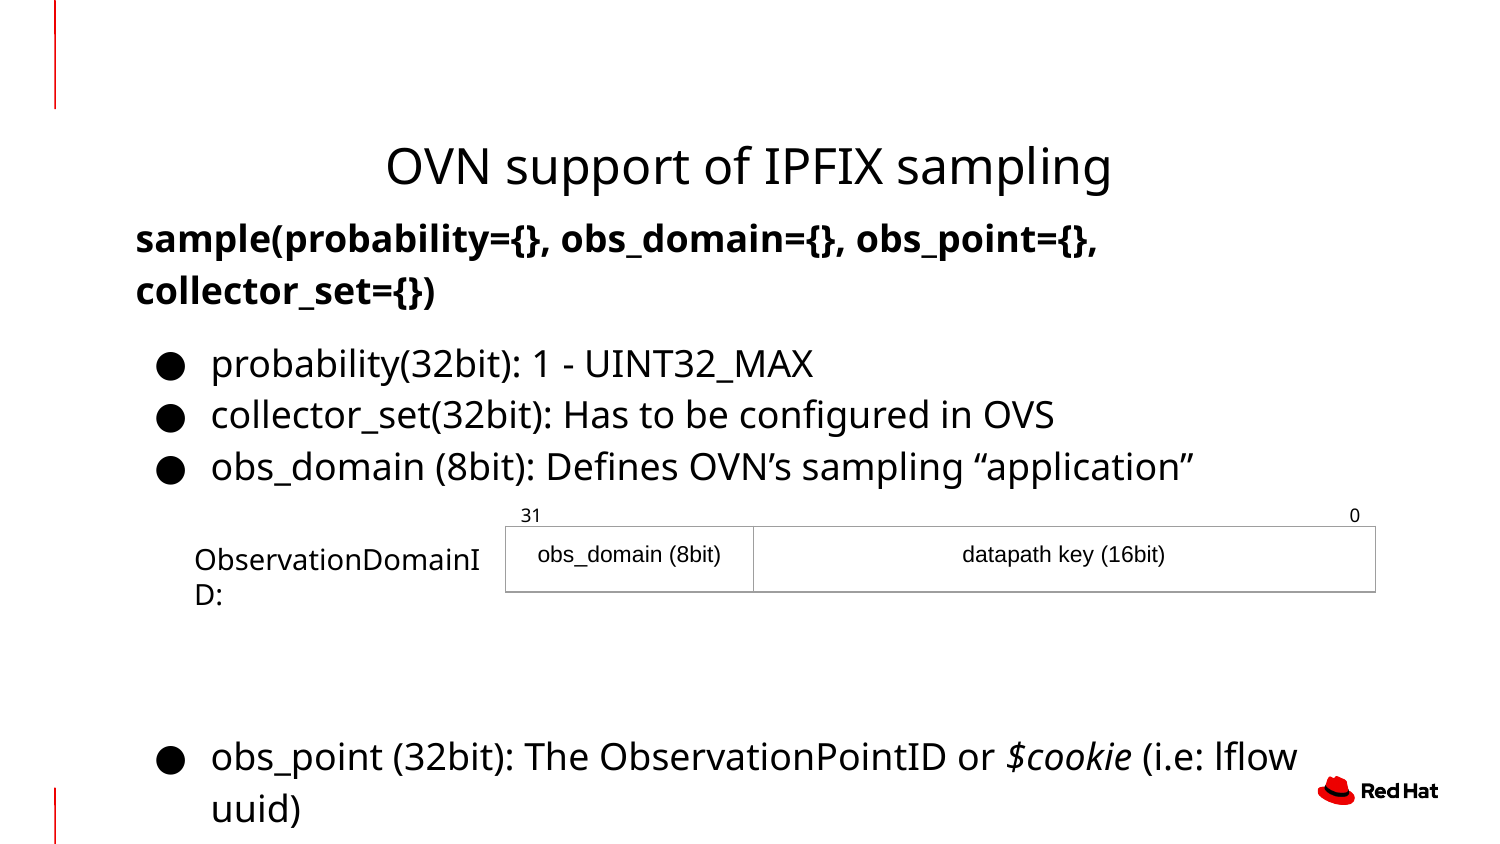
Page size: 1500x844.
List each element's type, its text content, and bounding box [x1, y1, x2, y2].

picture [1317, 776, 1438, 805]
text_box sample(probability={}, obs_domain={}, obs_point={}, collector_set={}) probability(32bit): 1 - UINT32_MAX collector_set(32bit): Has to be configured in OVS obs_domain (8bit): Defines OVN’s sampling “application” obs_point (32bit): The ObservationPointID or $cookie (i.e: lflow uuid) [135, 208, 1365, 701]
title OVN support of IPFIX sampling [215, 116, 1285, 186]
table_header obs_domain (8bit) [506, 527, 753, 591]
table_header datapath key (16bit) [754, 527, 1375, 591]
text_box 31 [505, 488, 560, 542]
text_box ObservationDomainID: [179, 526, 506, 627]
text_box 0 [1327, 488, 1376, 542]
